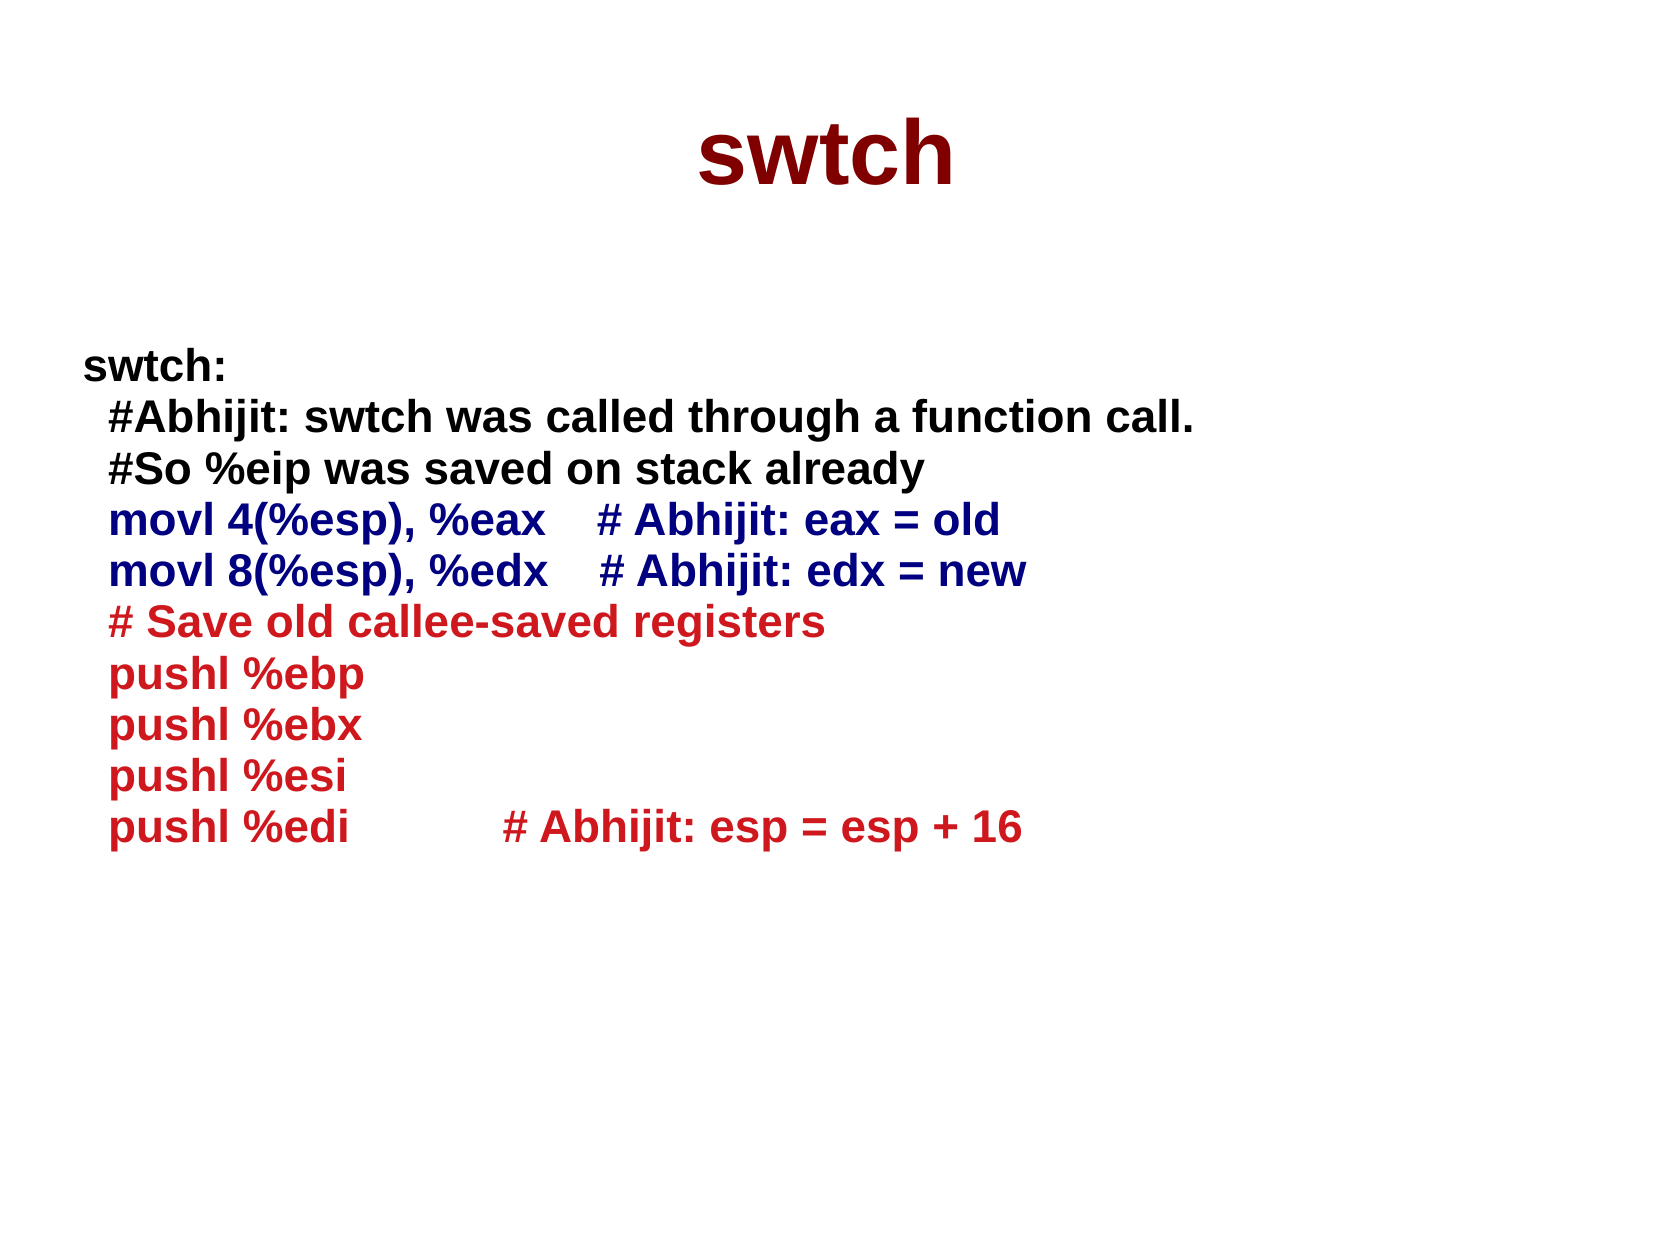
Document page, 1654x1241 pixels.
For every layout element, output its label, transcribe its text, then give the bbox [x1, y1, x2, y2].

subtitle swtch: #Abhijit: swtch was called through a function call. #So %eip was saved on stack already movl 4(%esp), %eax # Abhijit: eax = old movl 8(%esp), %edx # Abhijit: edx = new # Save old callee-saved registers pushl %ebp pushl %ebx pushl %esi pushl %edi # Abhijit: esp = esp + 16 [82, 288, 1571, 1008]
title swtch [82, 49, 1571, 257]
